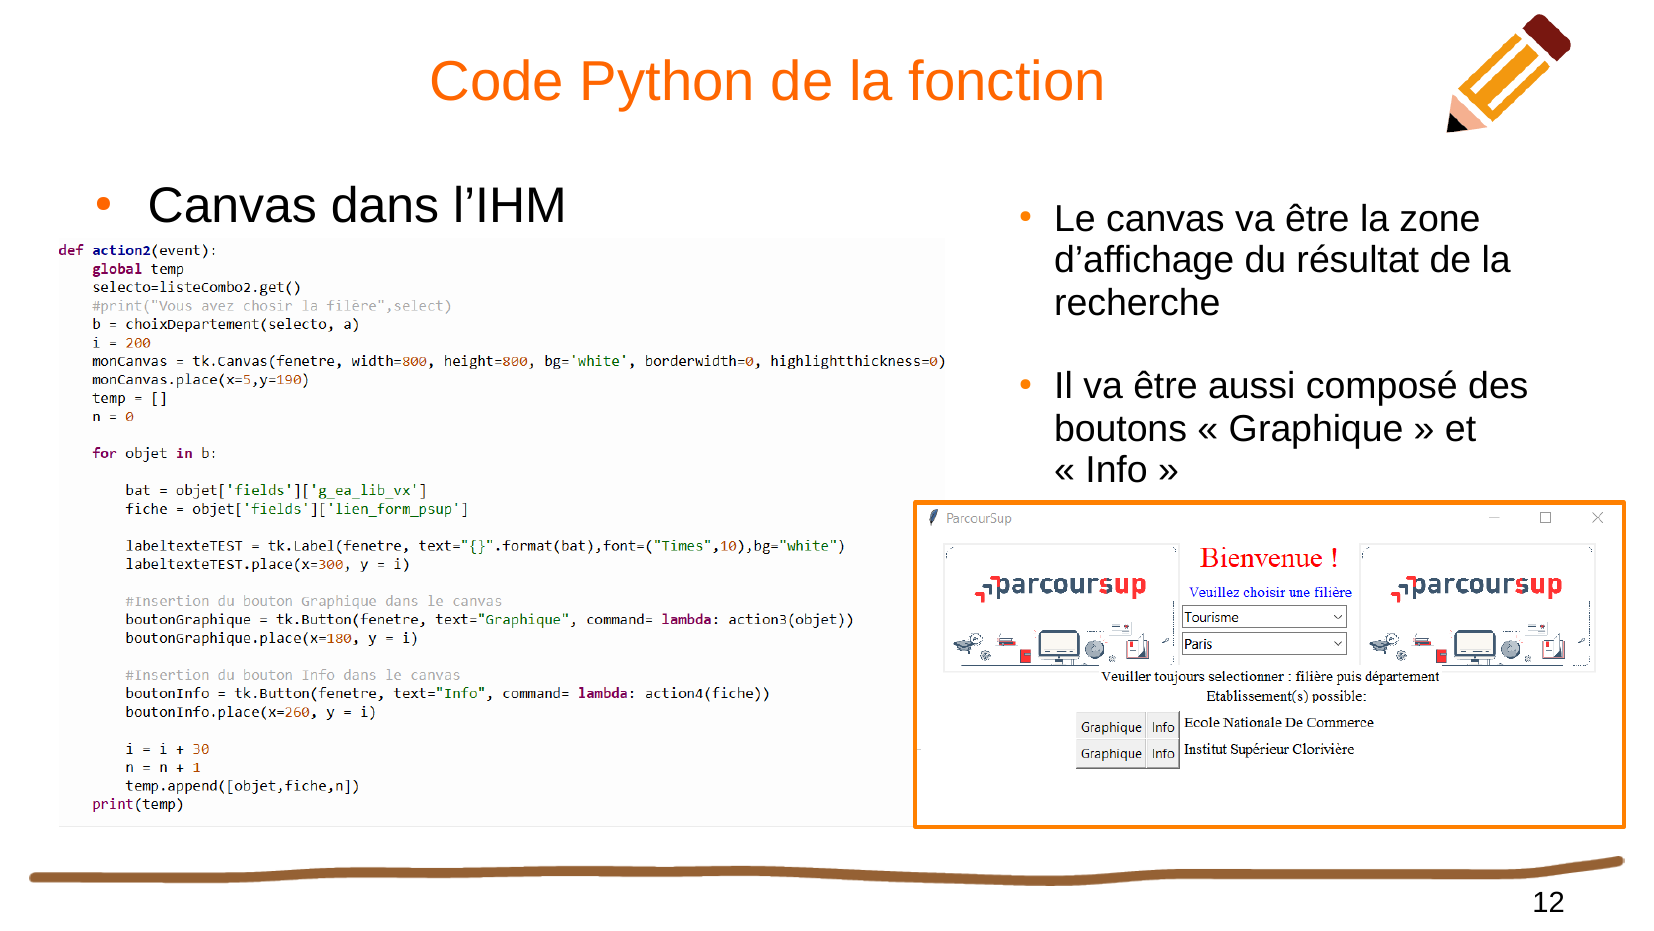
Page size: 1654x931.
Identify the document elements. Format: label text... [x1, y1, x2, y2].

picture [59, 238, 945, 827]
picture [1446, 14, 1571, 133]
picture [917, 505, 1622, 825]
text_box Le canvas va être la zone d’affichage du résultat de la recherche Il va être aussi composé des boutons « Graphique » et « Info » [1003, 147, 1565, 499]
title Code Python de la fonction [88, 29, 1447, 133]
picture [29, 856, 1625, 886]
list Canvas dans l’IHM [76, 177, 798, 237]
